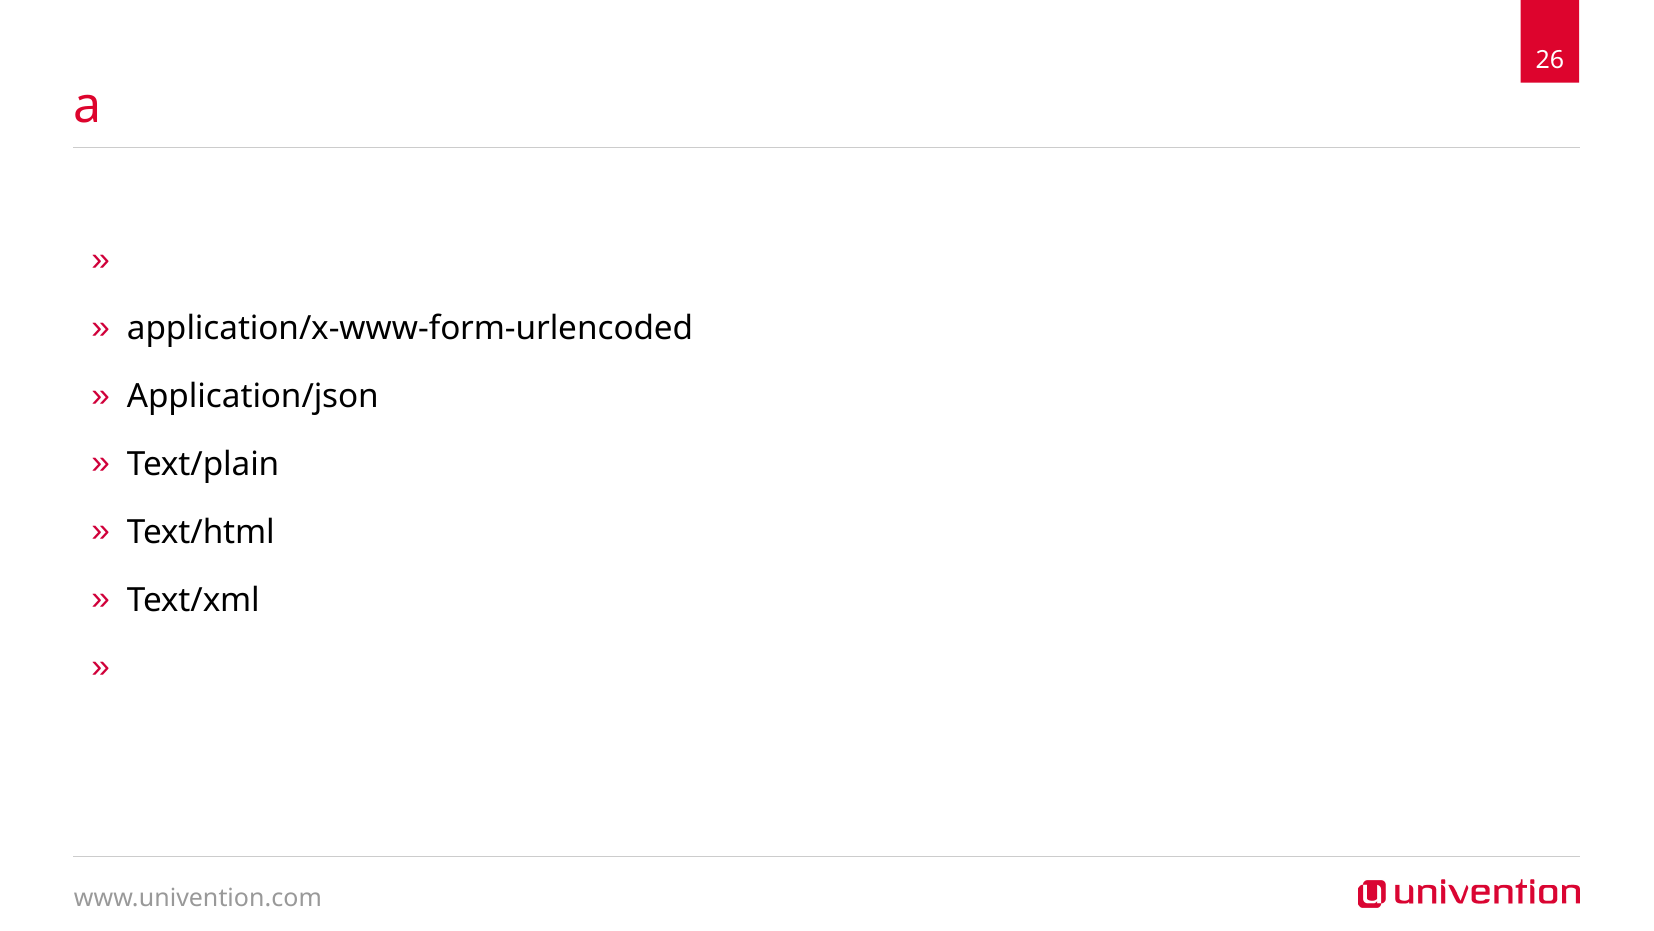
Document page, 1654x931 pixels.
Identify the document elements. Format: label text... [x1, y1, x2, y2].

title a [73, 59, 1580, 148]
list application/x-www-form-urlencoded Application/json Text/plain Text/html Text/xml [73, 236, 1580, 827]
picture [1358, 879, 1580, 908]
